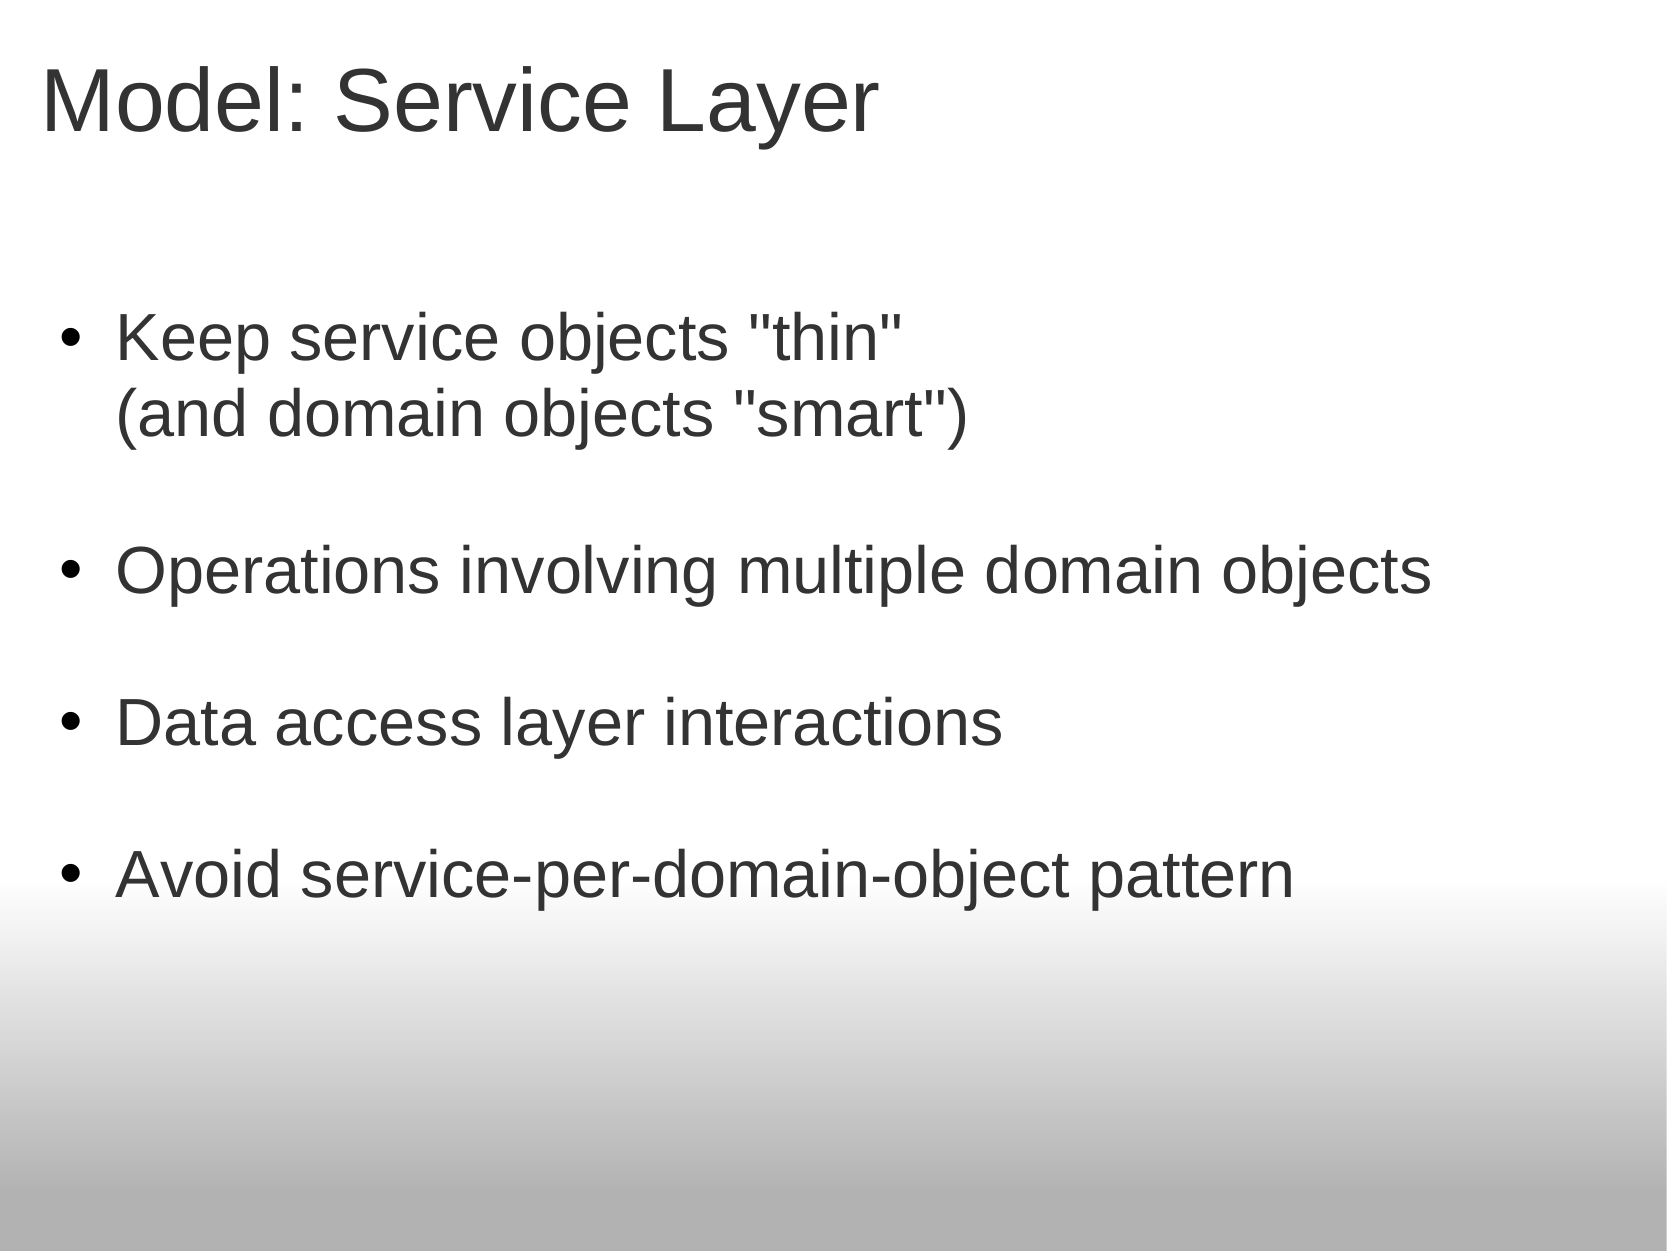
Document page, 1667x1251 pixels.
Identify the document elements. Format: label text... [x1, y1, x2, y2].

picture [0, 0, 1667, 1251]
title Model: Service Layer [40, 50, 1627, 201]
list Keep service objects "thin" (and domain objects "smart") Operations involving multiple domain objects Data access layer interactions Avoid service-per-domain-object pattern [40, 300, 1627, 1201]
